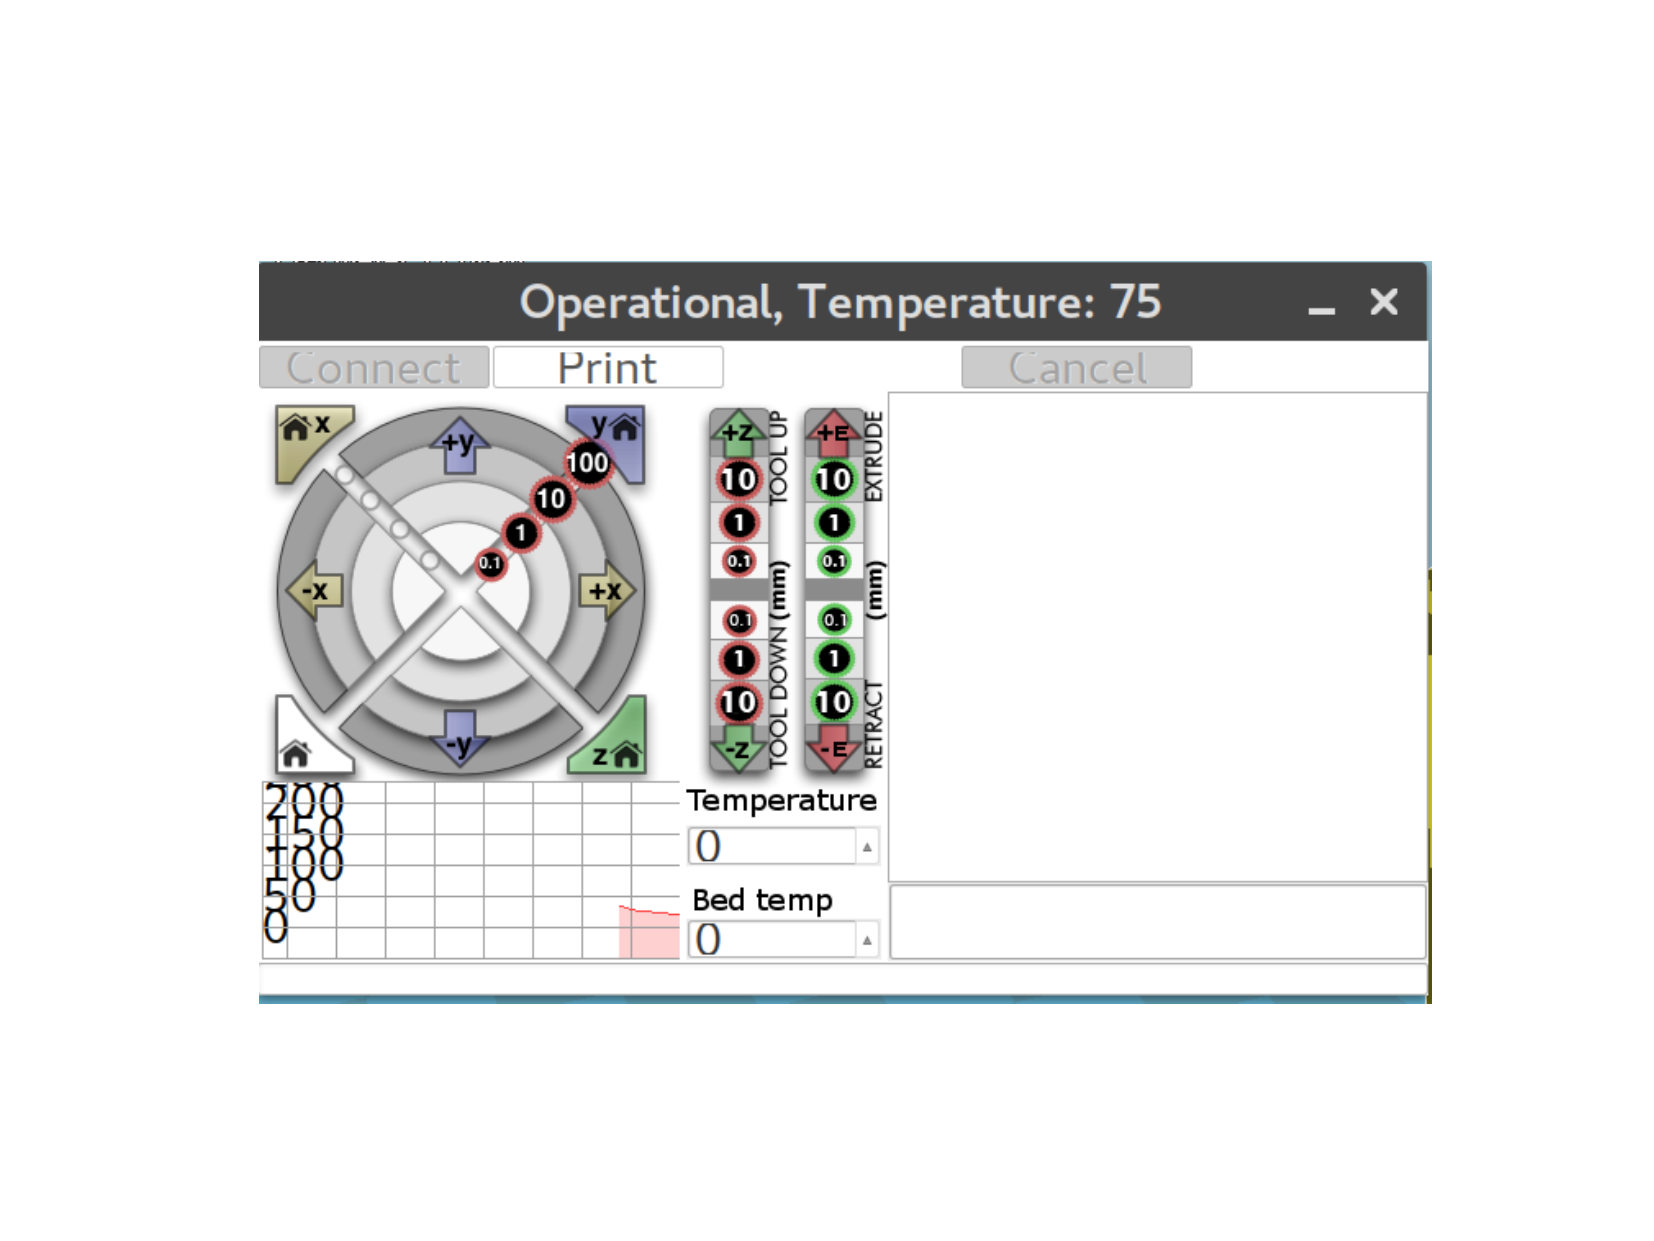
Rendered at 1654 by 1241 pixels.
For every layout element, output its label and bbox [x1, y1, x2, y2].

picture [259, 261, 1432, 1004]
